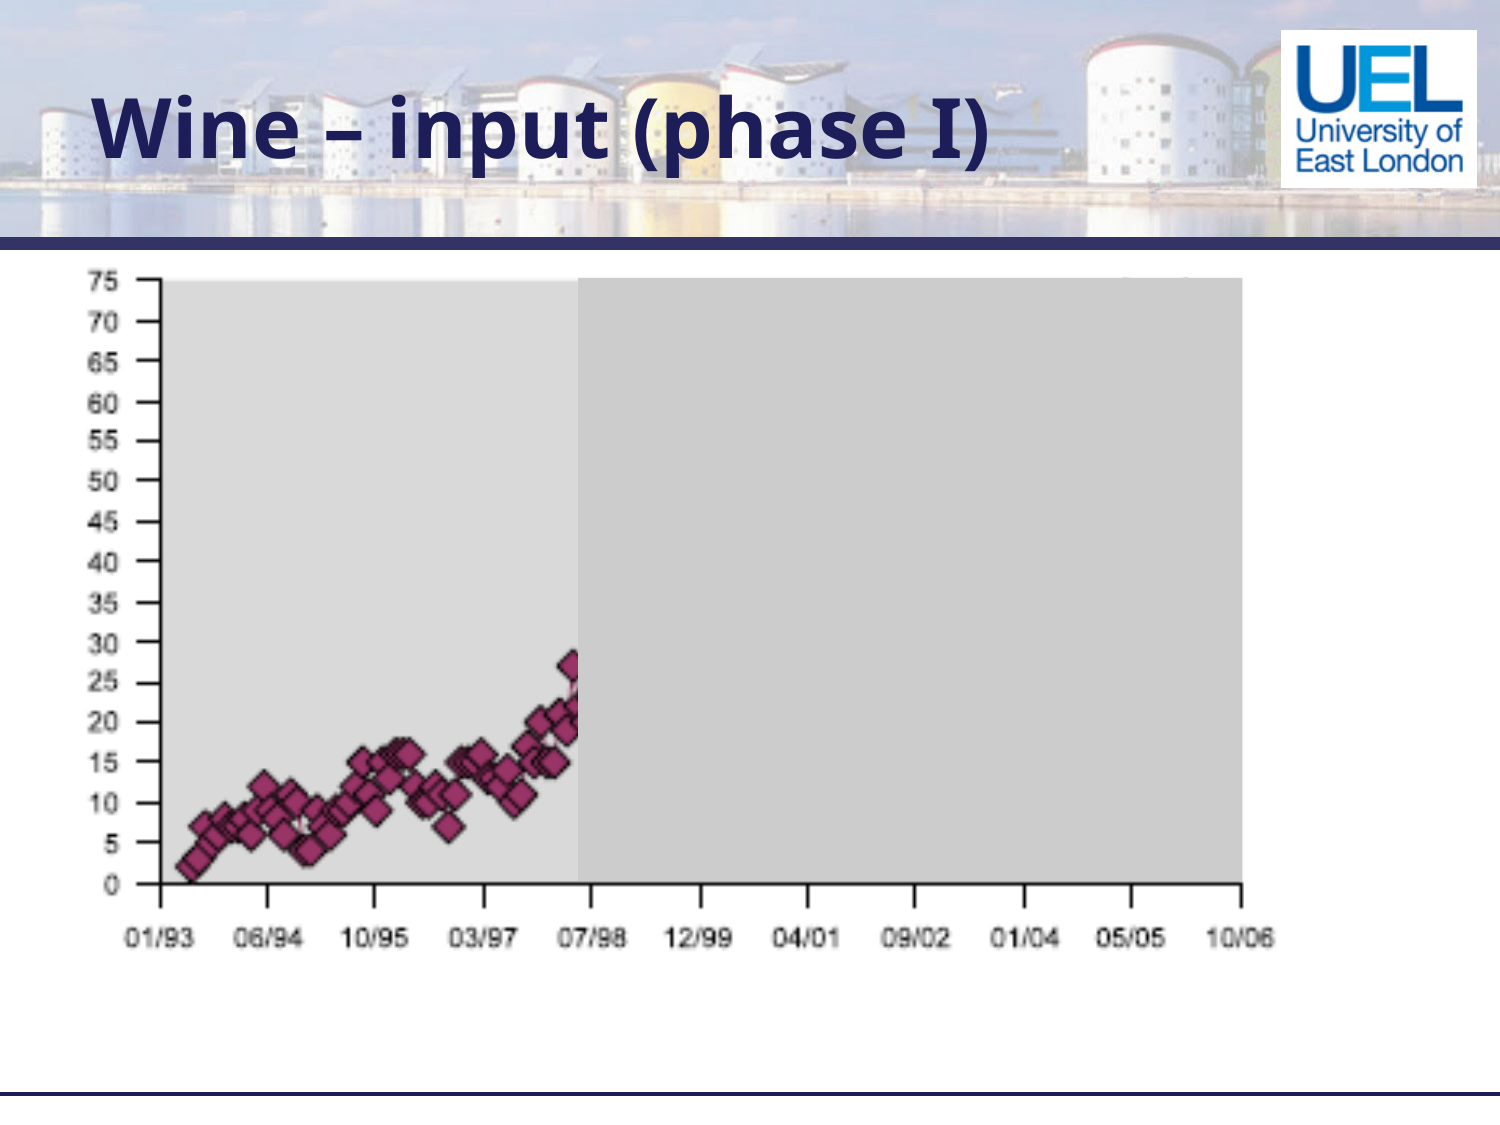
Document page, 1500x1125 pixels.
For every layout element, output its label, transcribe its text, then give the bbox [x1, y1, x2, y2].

text_box [578, 277, 1243, 881]
picture [76, 253, 1299, 974]
picture [0, 0, 1500, 237]
title Wine – input (phase I) [76, 10, 1247, 241]
